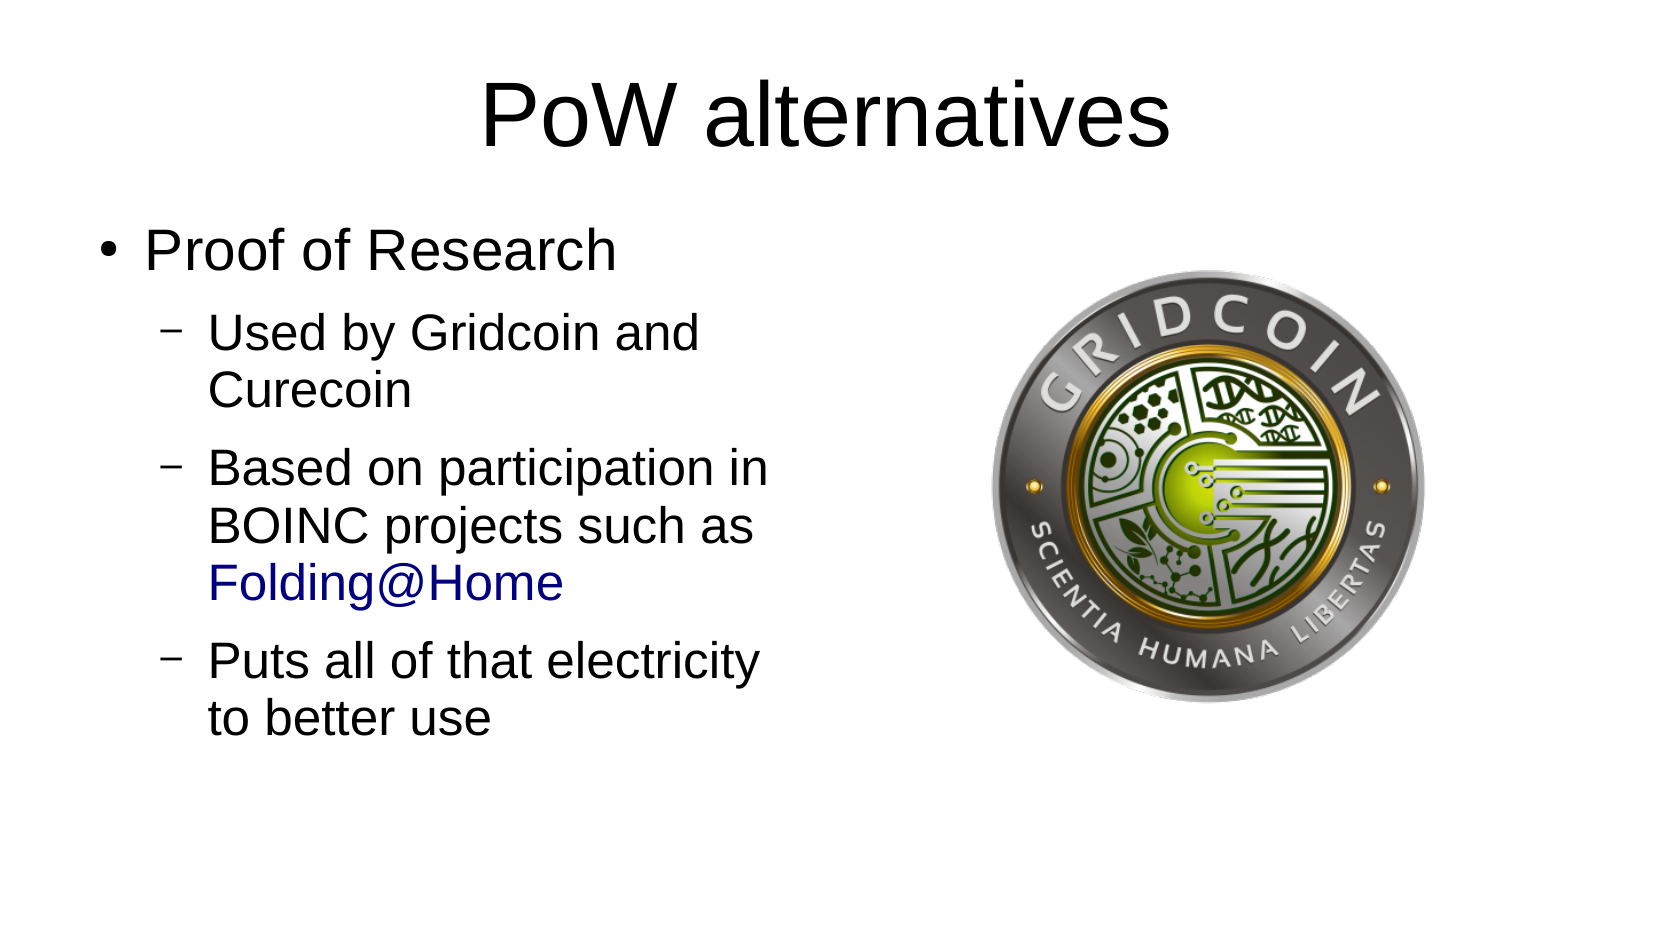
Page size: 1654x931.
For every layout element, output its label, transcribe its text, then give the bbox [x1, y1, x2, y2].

title PoW alternatives [82, 37, 1571, 193]
list Proof of Research Used by Gridcoin and Curecoin Based on participation in BOINC projects such as Folding@Home Puts all of that electricity to better use [82, 217, 809, 758]
picture [938, 217, 1479, 758]
